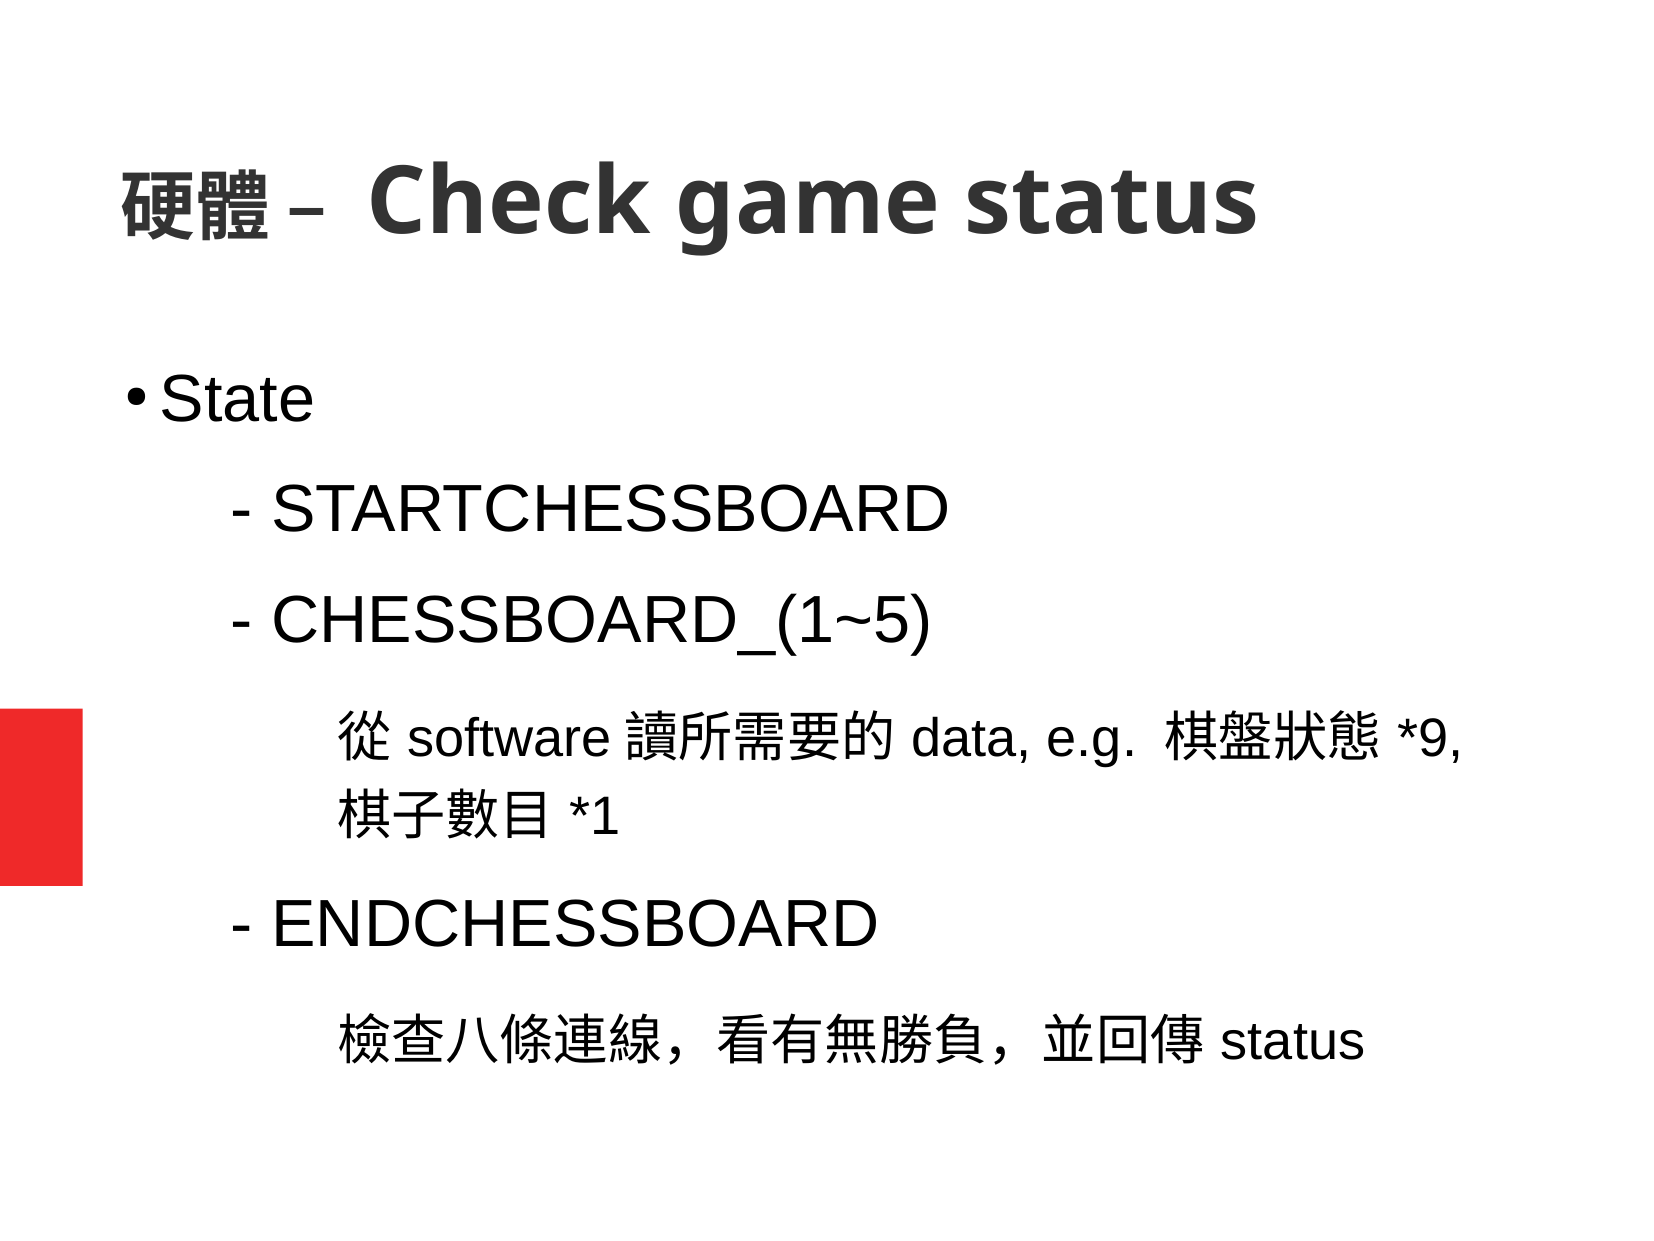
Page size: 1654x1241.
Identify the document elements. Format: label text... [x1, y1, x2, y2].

title 硬體 – Check game status [120, 78, 1526, 316]
subtitle State - STARTCHESSBOARD - CHESSBOARD_(1~5) 從software讀所需要的data, e.g. 棋盤狀態*9, 棋子數目*1 - ENDCHESSBOARD 檢查八條連線，看有無勝負，並回傳status [124, 360, 1531, 1193]
